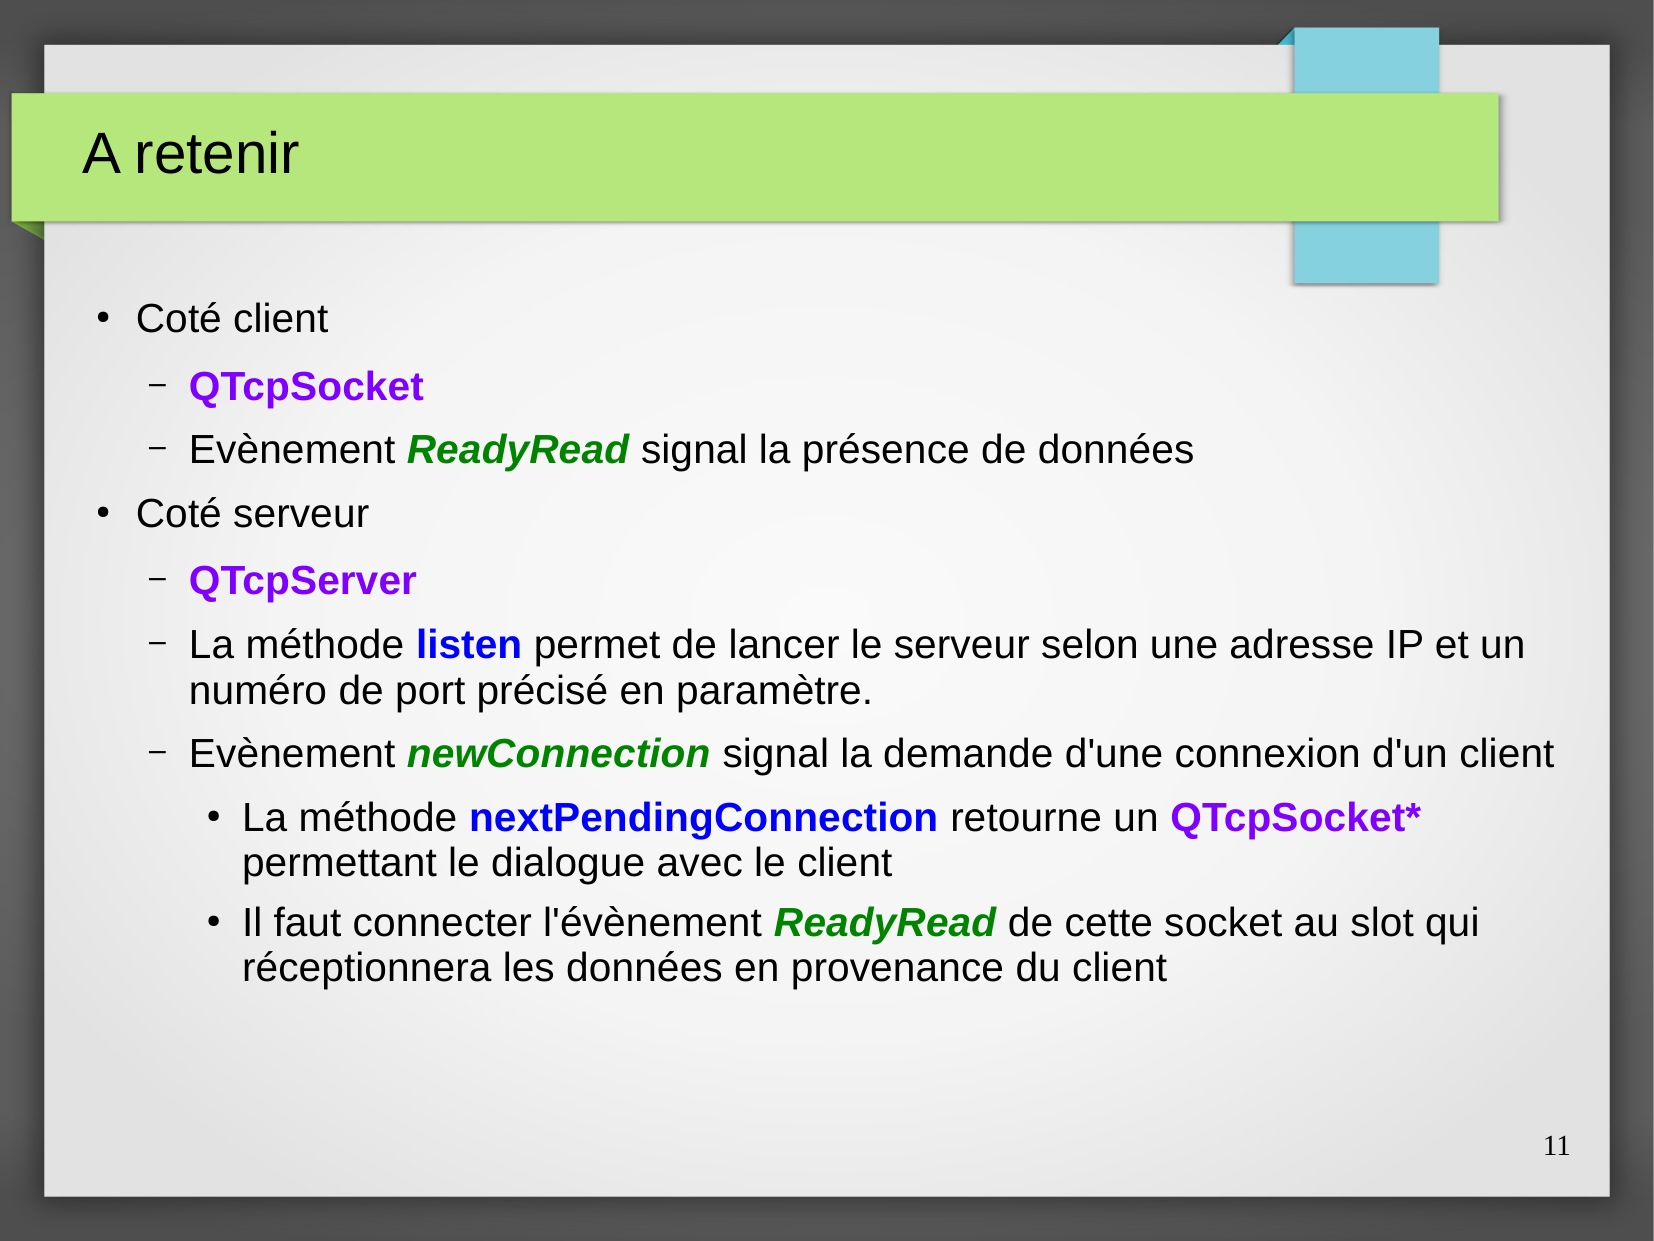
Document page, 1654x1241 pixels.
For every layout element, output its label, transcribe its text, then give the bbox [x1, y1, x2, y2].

title A retenir [82, 94, 1264, 213]
list Coté client QTcpSocket Evènement ReadyRead signal la présence de données Coté serveur QTcpServer La méthode listen permet de lancer le serveur selon une adresse IP et un numéro de port précisé en paramètre. Evènement newConnection signal la demande d'une connexion d'un client La méthode nextPendingConnection retourne un QTcpSocket* permettant le dialogue avec le client Il faut connecter l'évènement ReadyRead de cette socket au slot qui réceptionnera les données en provenance du client [82, 295, 1571, 1015]
picture [0, 0, 1654, 1241]
